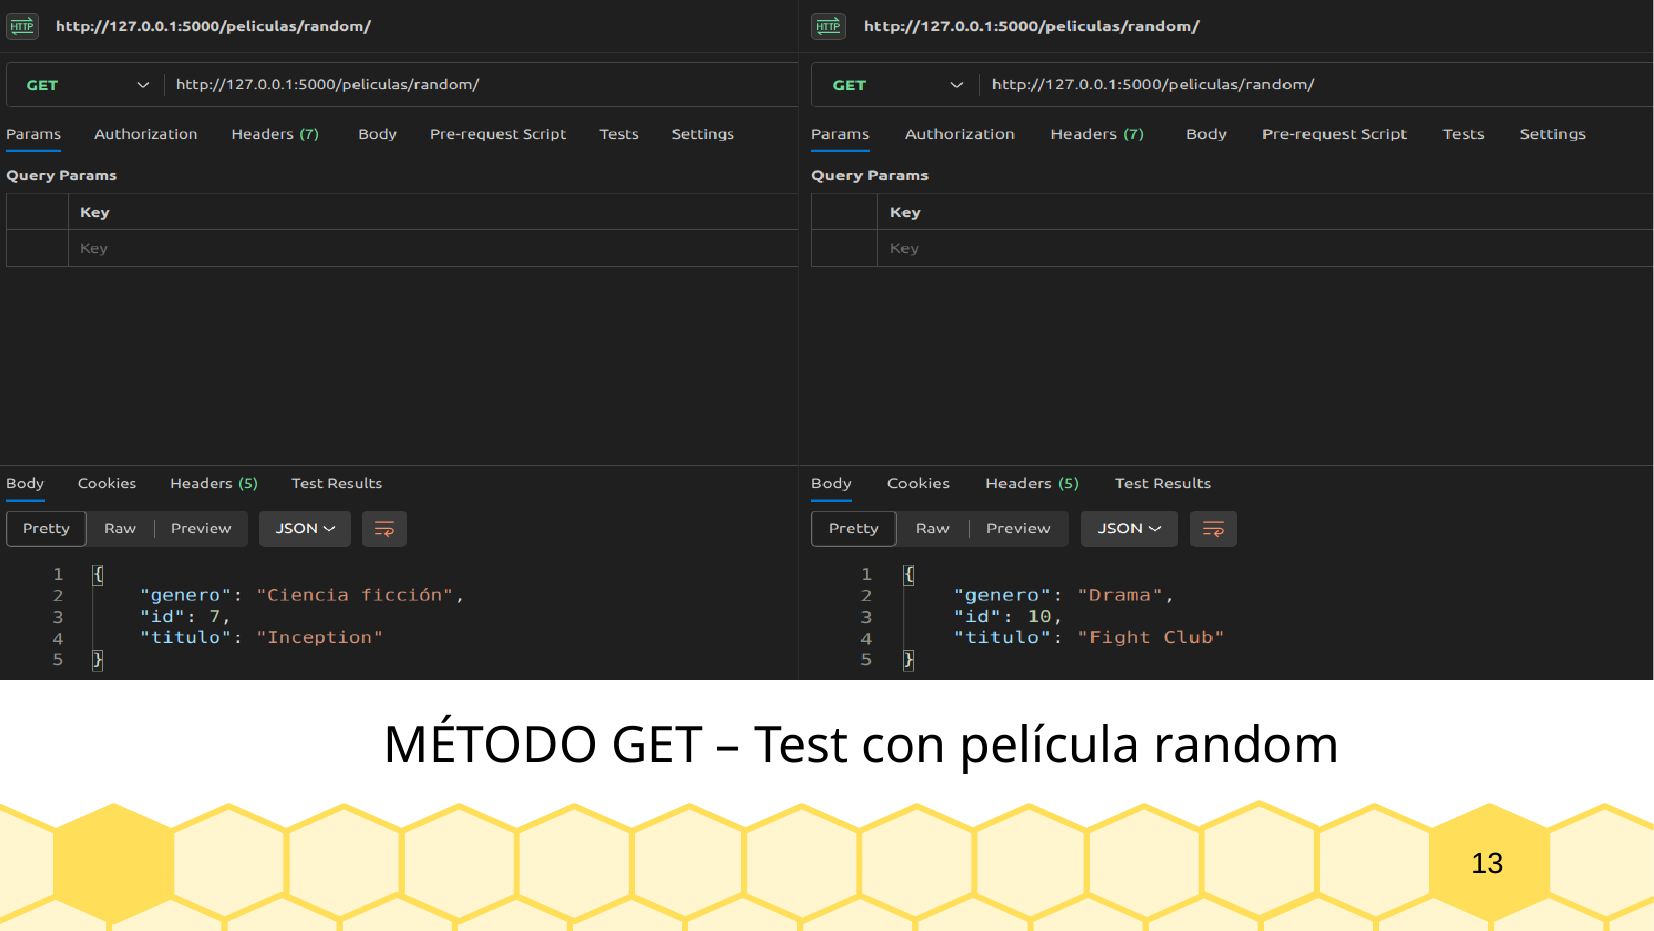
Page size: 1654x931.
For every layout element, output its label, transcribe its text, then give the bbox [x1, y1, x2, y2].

list MÉTODO GET – Test con película random [313, 708, 1654, 931]
picture [0, 0, 1654, 680]
